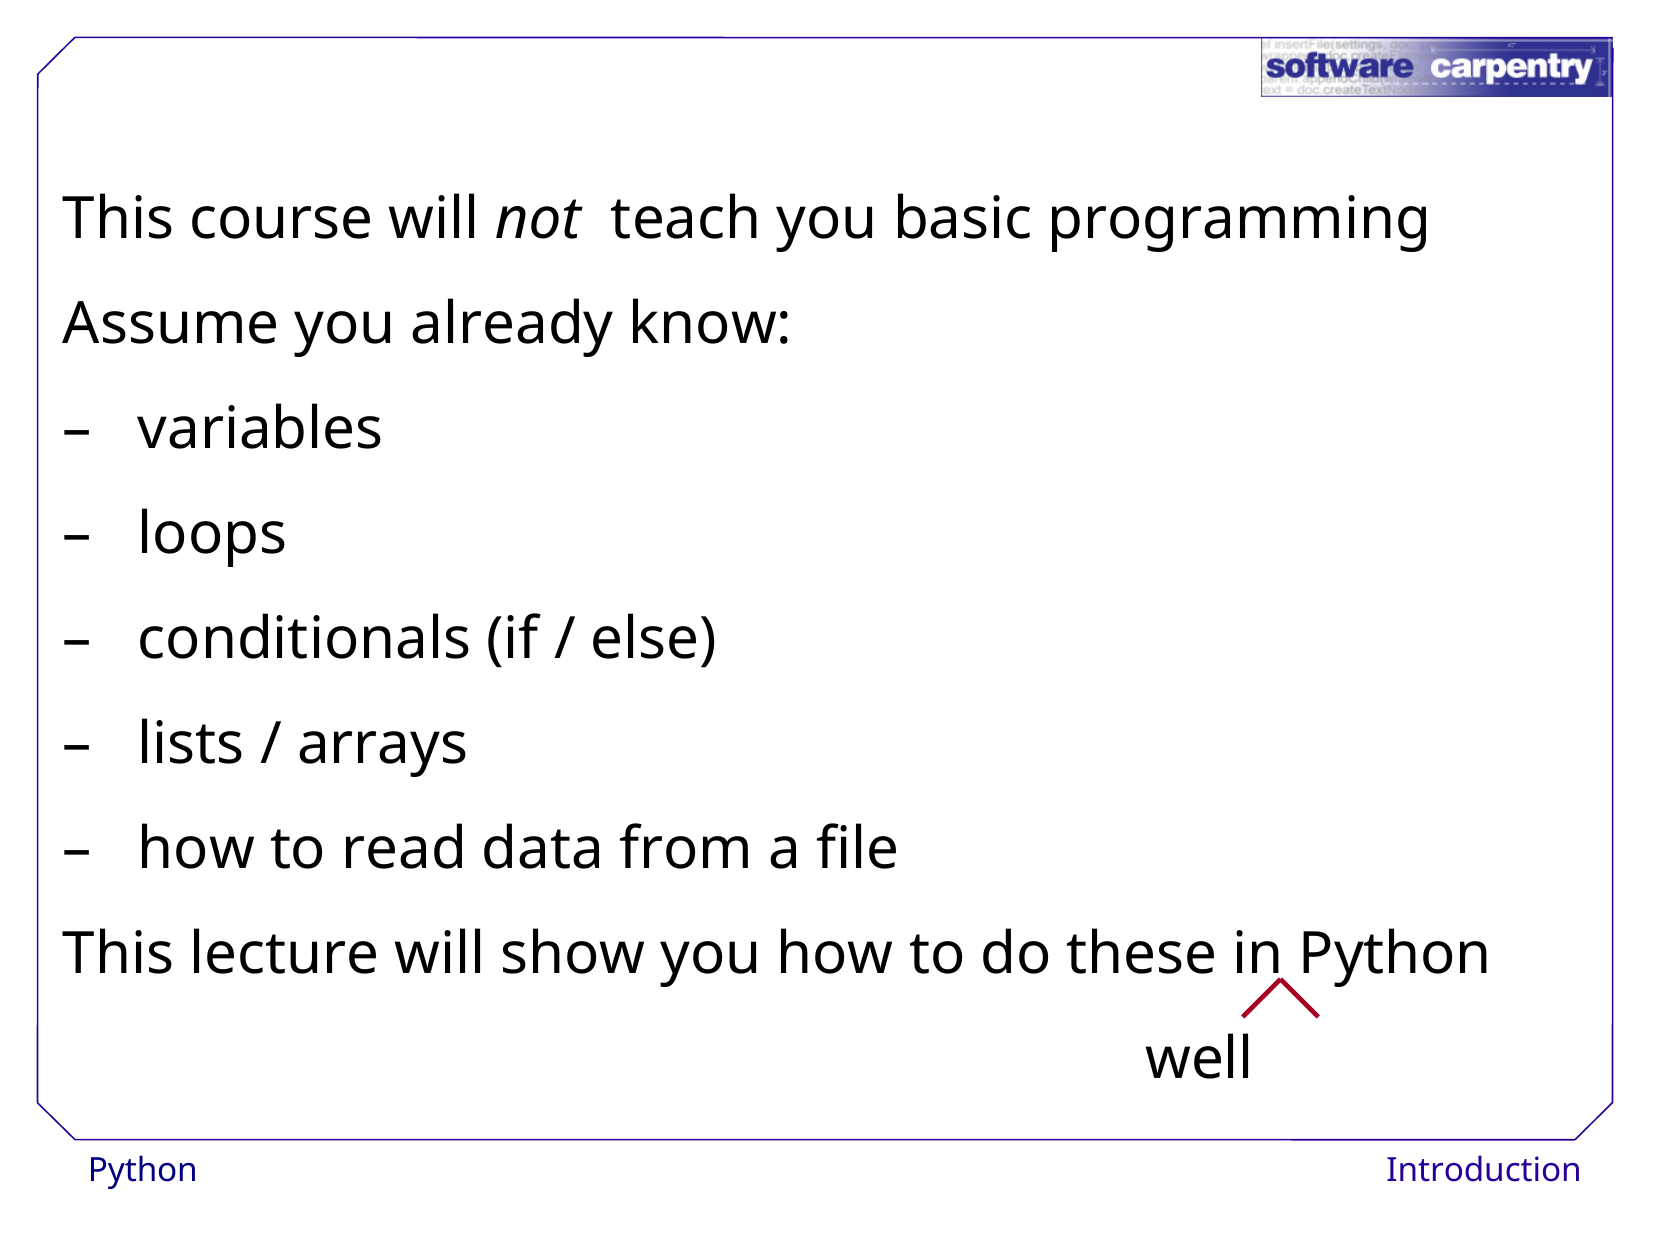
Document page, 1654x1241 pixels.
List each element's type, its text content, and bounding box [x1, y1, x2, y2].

text_box This course will not teach you basic programming Assume you already know: – variables – loops – conditionals (if / else) – lists / arrays – how to read data from a file This lecture will show you how to do these in Python well [48, 138, 1654, 1098]
picture [1261, 39, 1613, 97]
